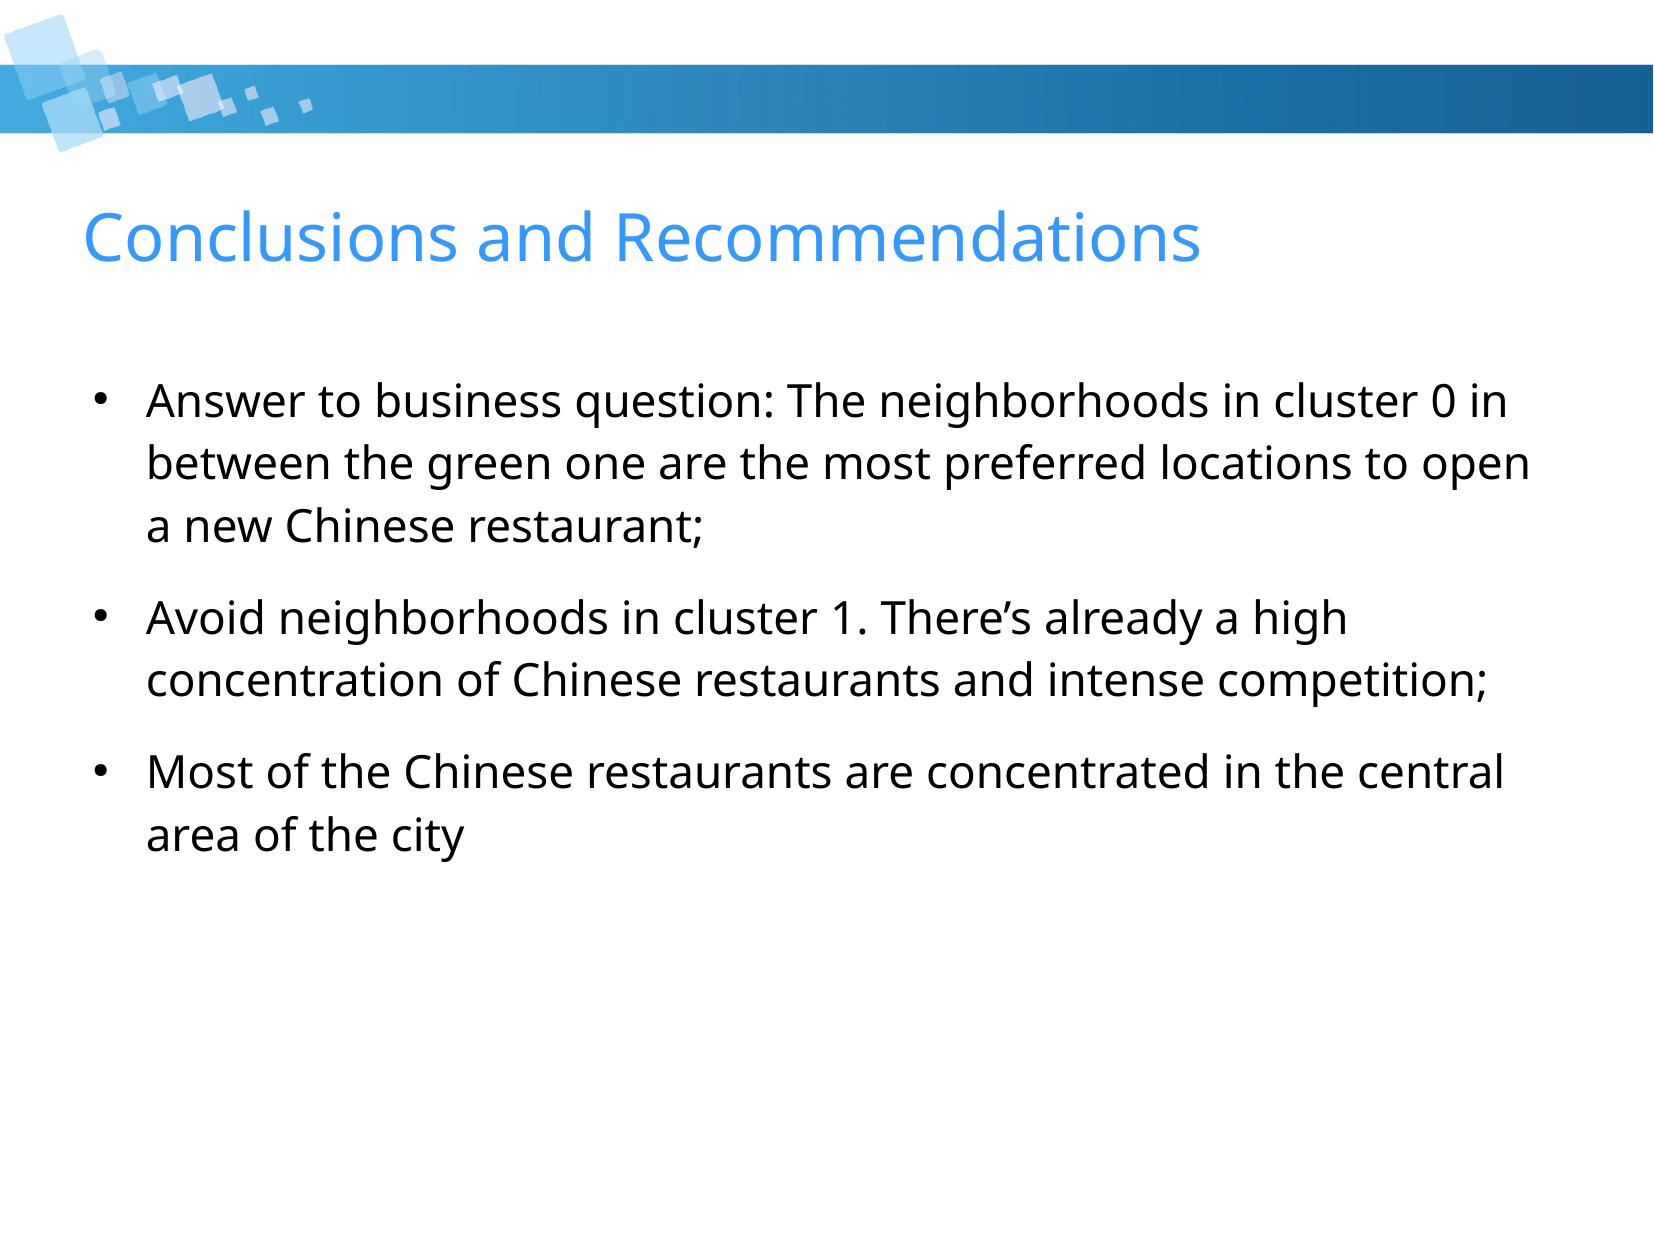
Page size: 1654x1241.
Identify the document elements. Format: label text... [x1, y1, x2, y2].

title Conclusions and Recommendations [82, 132, 1571, 340]
list Answer to business question: The neighborhoods in cluster 0 in between the green one are the most preferred locations to open a new Chinese restaurant; Avoid neighborhoods in cluster 1. There’s already a high concentration of Chinese restaurants and intense competition; Most of the Chinese restaurants are concentrated in the central area of the city [75, 368, 1564, 1088]
picture [0, 0, 1653, 1238]
